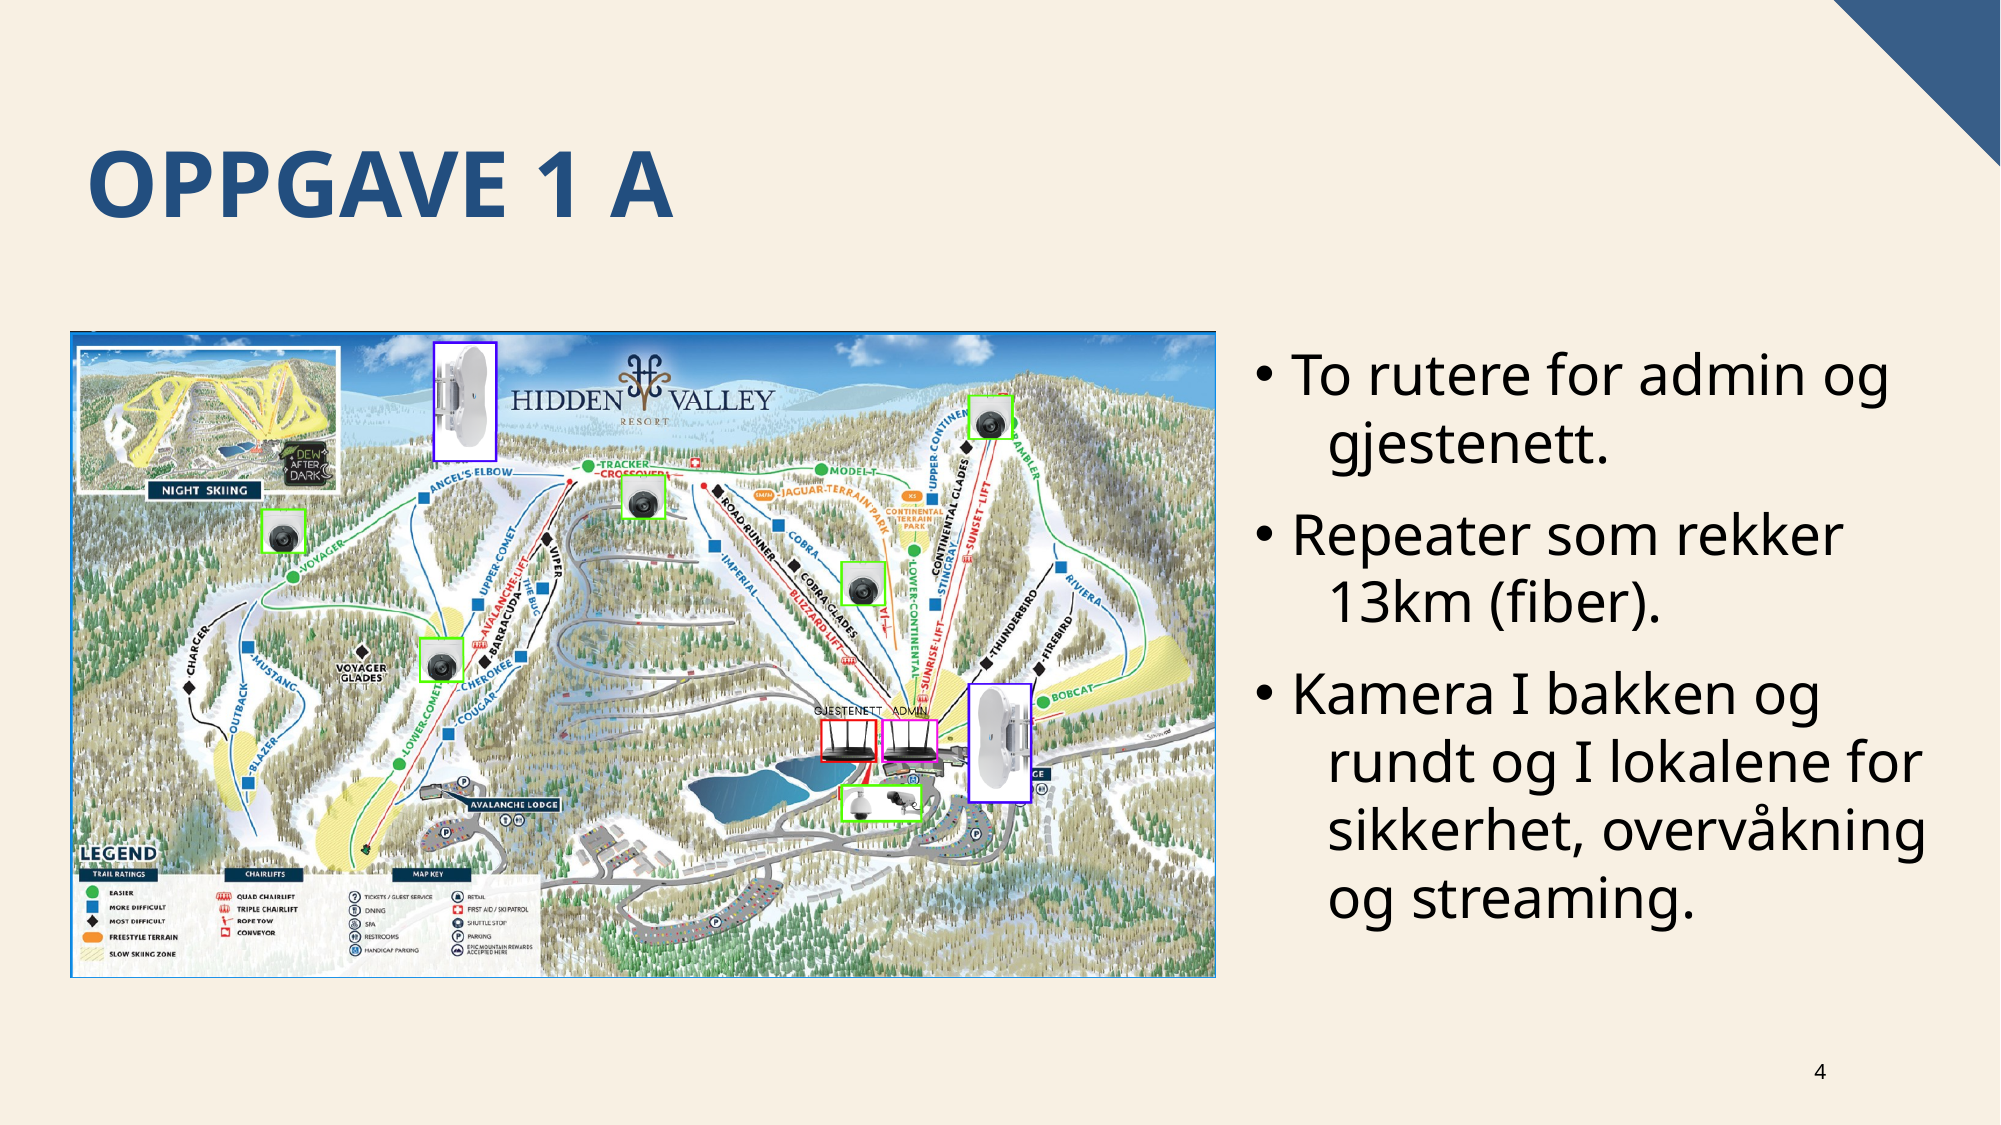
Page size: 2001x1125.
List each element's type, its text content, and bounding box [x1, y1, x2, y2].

text_box 3 [1799, 1042, 1875, 1103]
picture [70, 331, 1216, 978]
text_box To rutere for admin og gjestenett. Repeater som rekker 13km (fiber). Kamera I bakken og rundt og I lokalene for sikkerhet, overvåkning og streaming. [1239, 331, 1962, 995]
title Oppgave 1 a​ [70, 131, 1821, 349]
